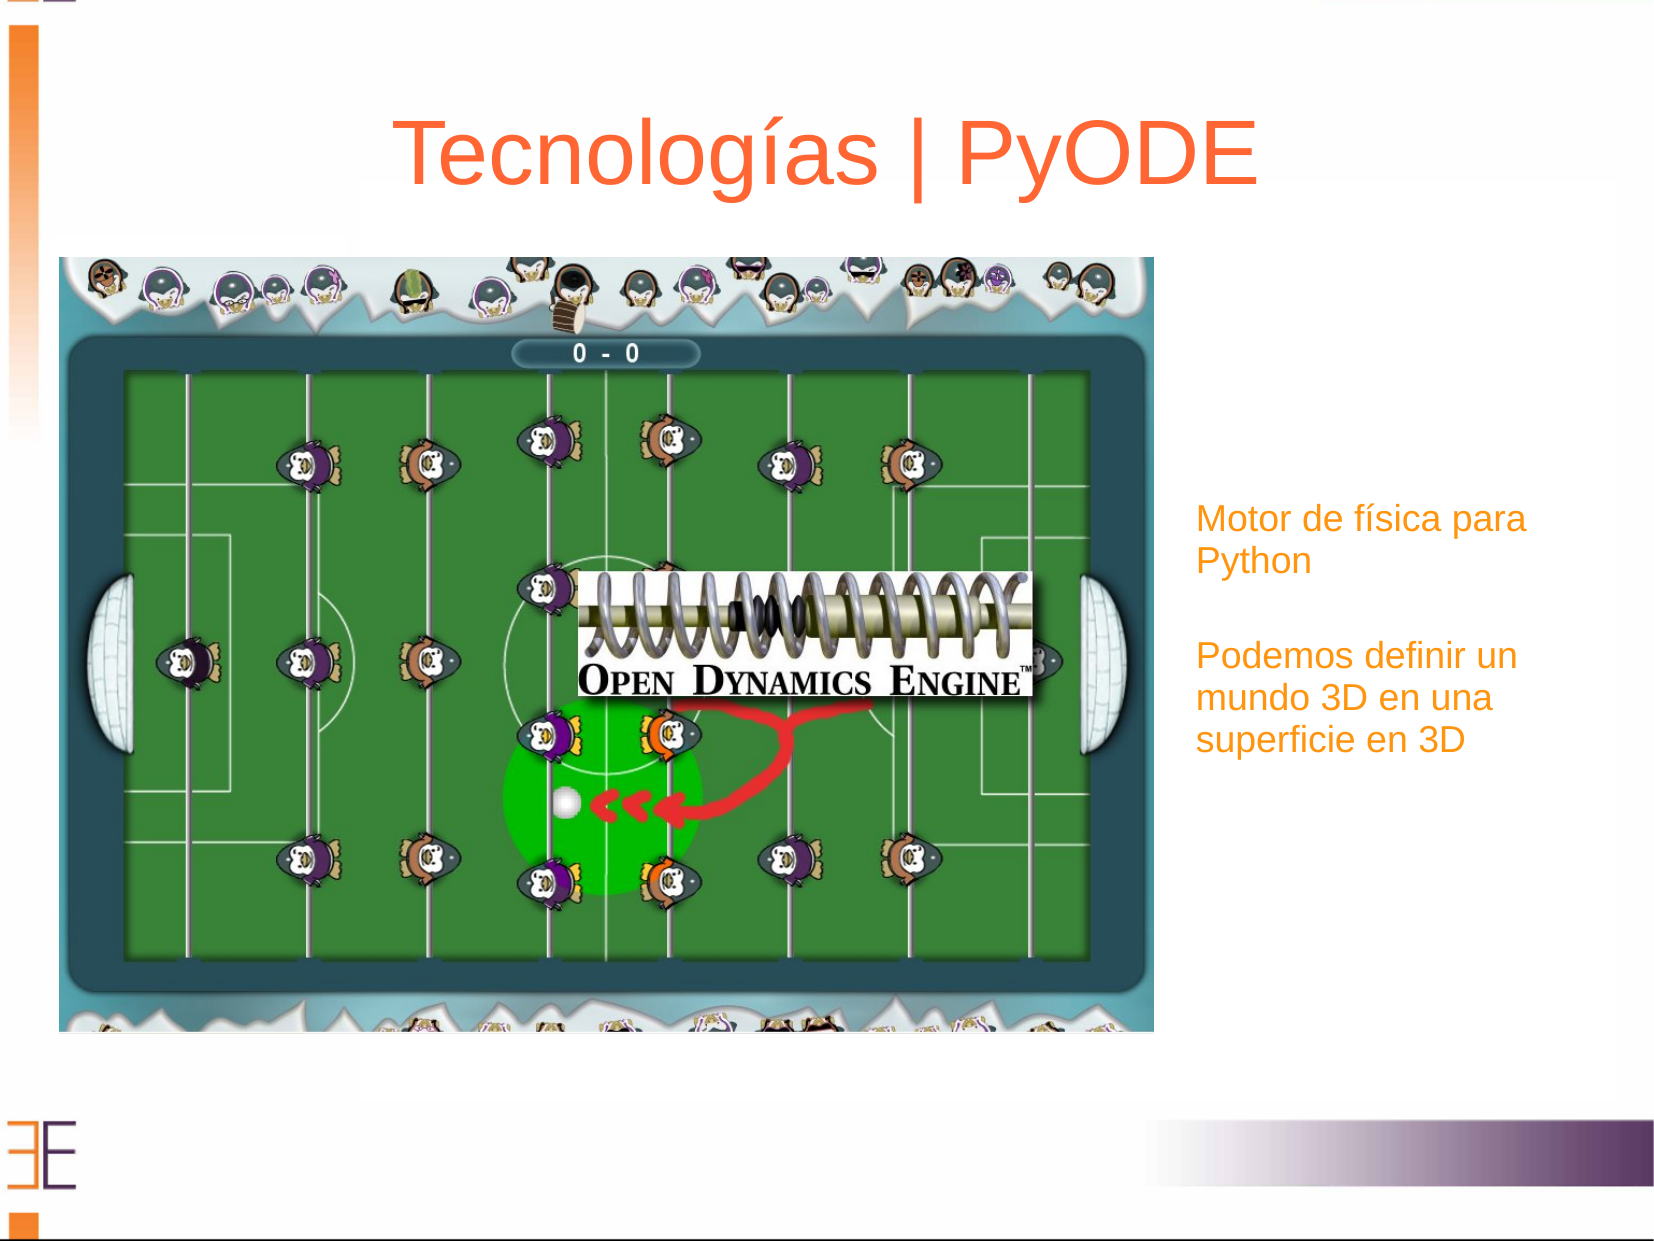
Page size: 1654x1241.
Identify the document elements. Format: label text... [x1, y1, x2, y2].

title Tecnologías | PyODE [82, 56, 1571, 250]
text_box Motor de física para Python Podemos definir un mundo 3D en una superficie en 3D [1181, 489, 1625, 768]
picture [0, 0, 1654, 1241]
